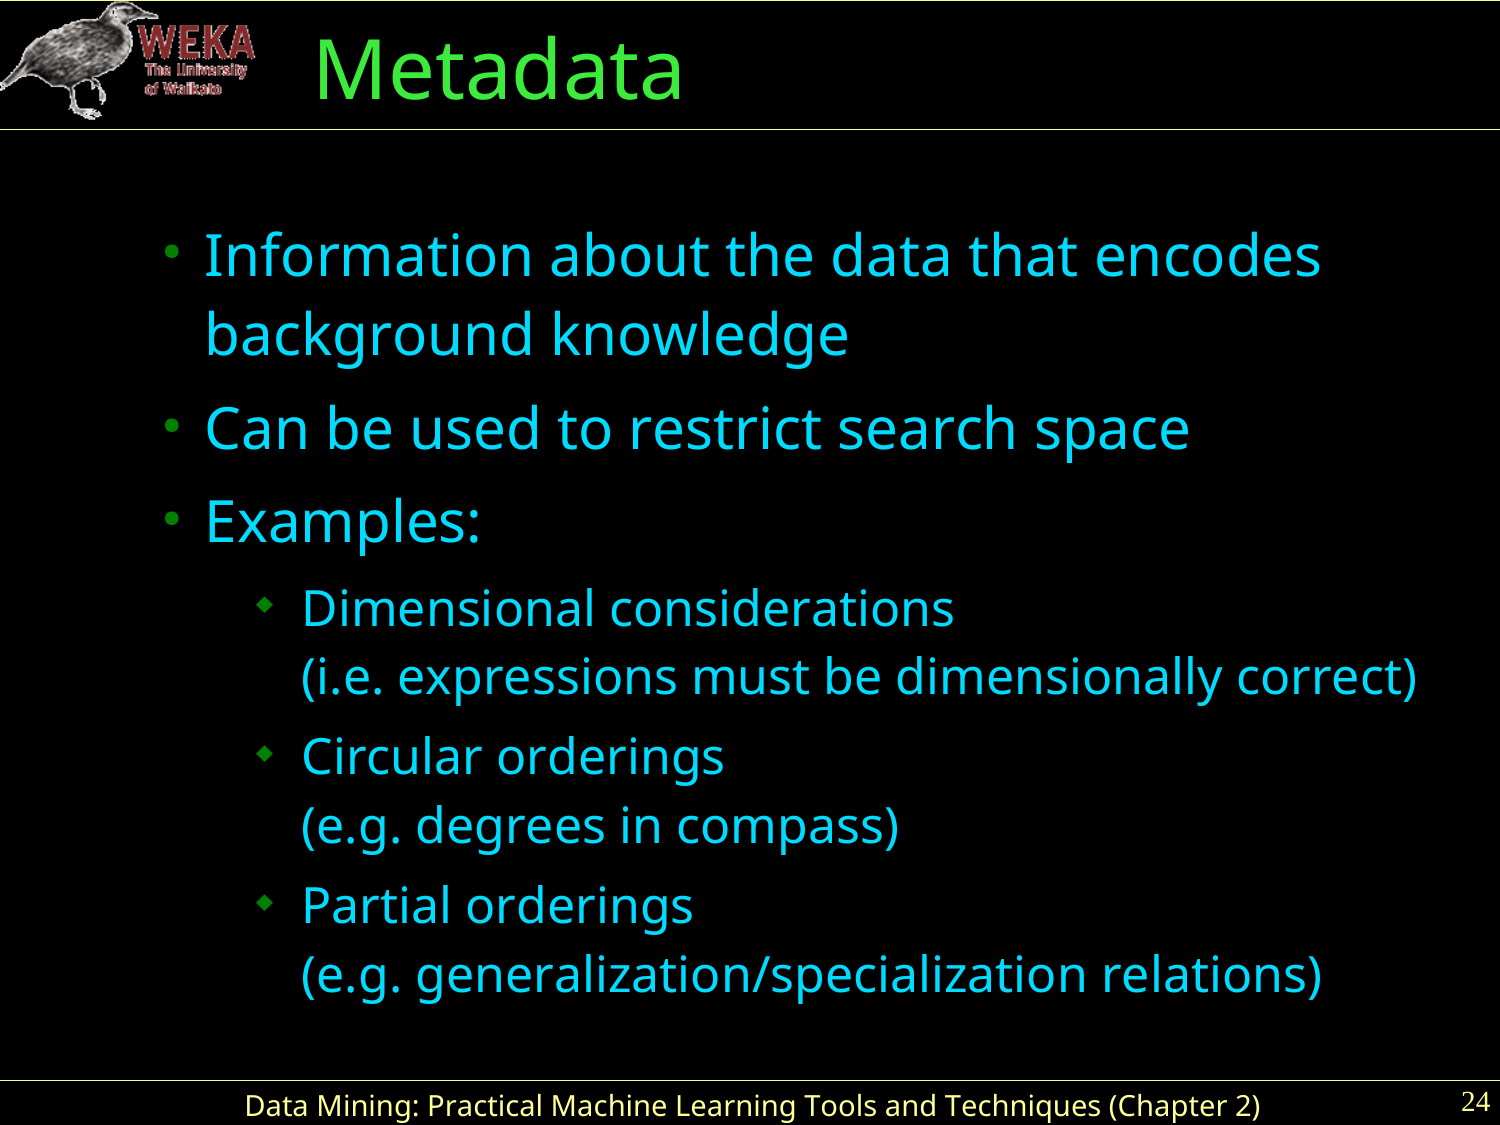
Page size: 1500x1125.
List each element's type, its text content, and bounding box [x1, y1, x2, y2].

text_box Information about the data that encodes background knowledge Can be used to restrict search space Examples: Dimensional considerations (i.e. expressions must be dimensionally correct) Circular orderings (e.g. degrees in compass) Partial orderings (e.g. generalization/specialization relations) [147, 206, 1447, 888]
picture [0, 1, 266, 129]
title Metadata [297, 0, 1500, 148]
